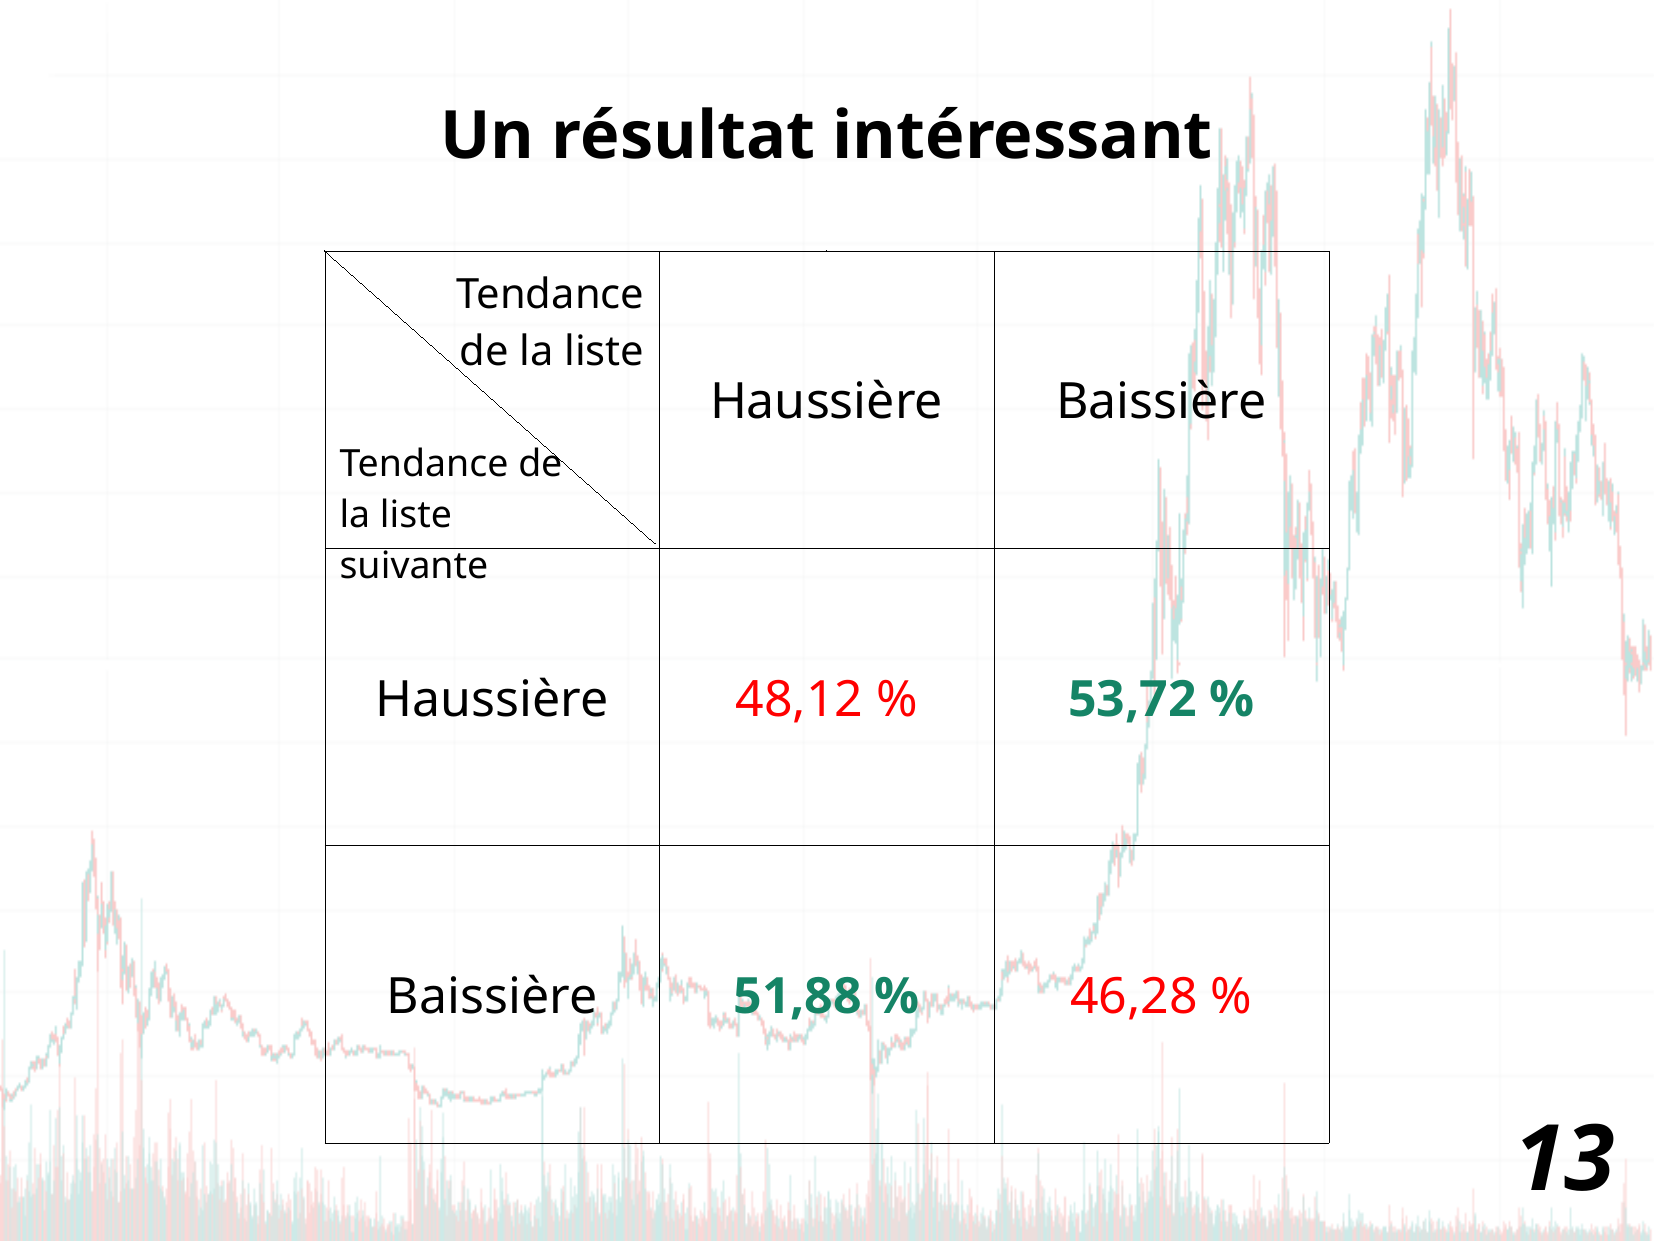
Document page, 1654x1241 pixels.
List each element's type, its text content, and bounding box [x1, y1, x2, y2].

table_header [326, 252, 659, 429]
table_cell Haussière [326, 549, 659, 845]
picture [0, 0, 1654, 1241]
text_box Tendance de la liste [393, 256, 660, 429]
table_cell 53,72 % [995, 549, 1329, 845]
table_header [621, 429, 659, 548]
table_cell 51,88 % [660, 846, 994, 1143]
table_cell Baissière [326, 846, 659, 1143]
table_header Baissière [995, 252, 1329, 548]
title Un résultat intéressant [82, 29, 1571, 237]
table_header Haussière [660, 252, 994, 548]
table_cell 46,28 % [995, 846, 1329, 1143]
text_box 13 [1476, 1085, 1654, 1241]
text_box Tendance de la liste suivante [324, 429, 621, 616]
table_cell 48,12 % [660, 549, 994, 845]
